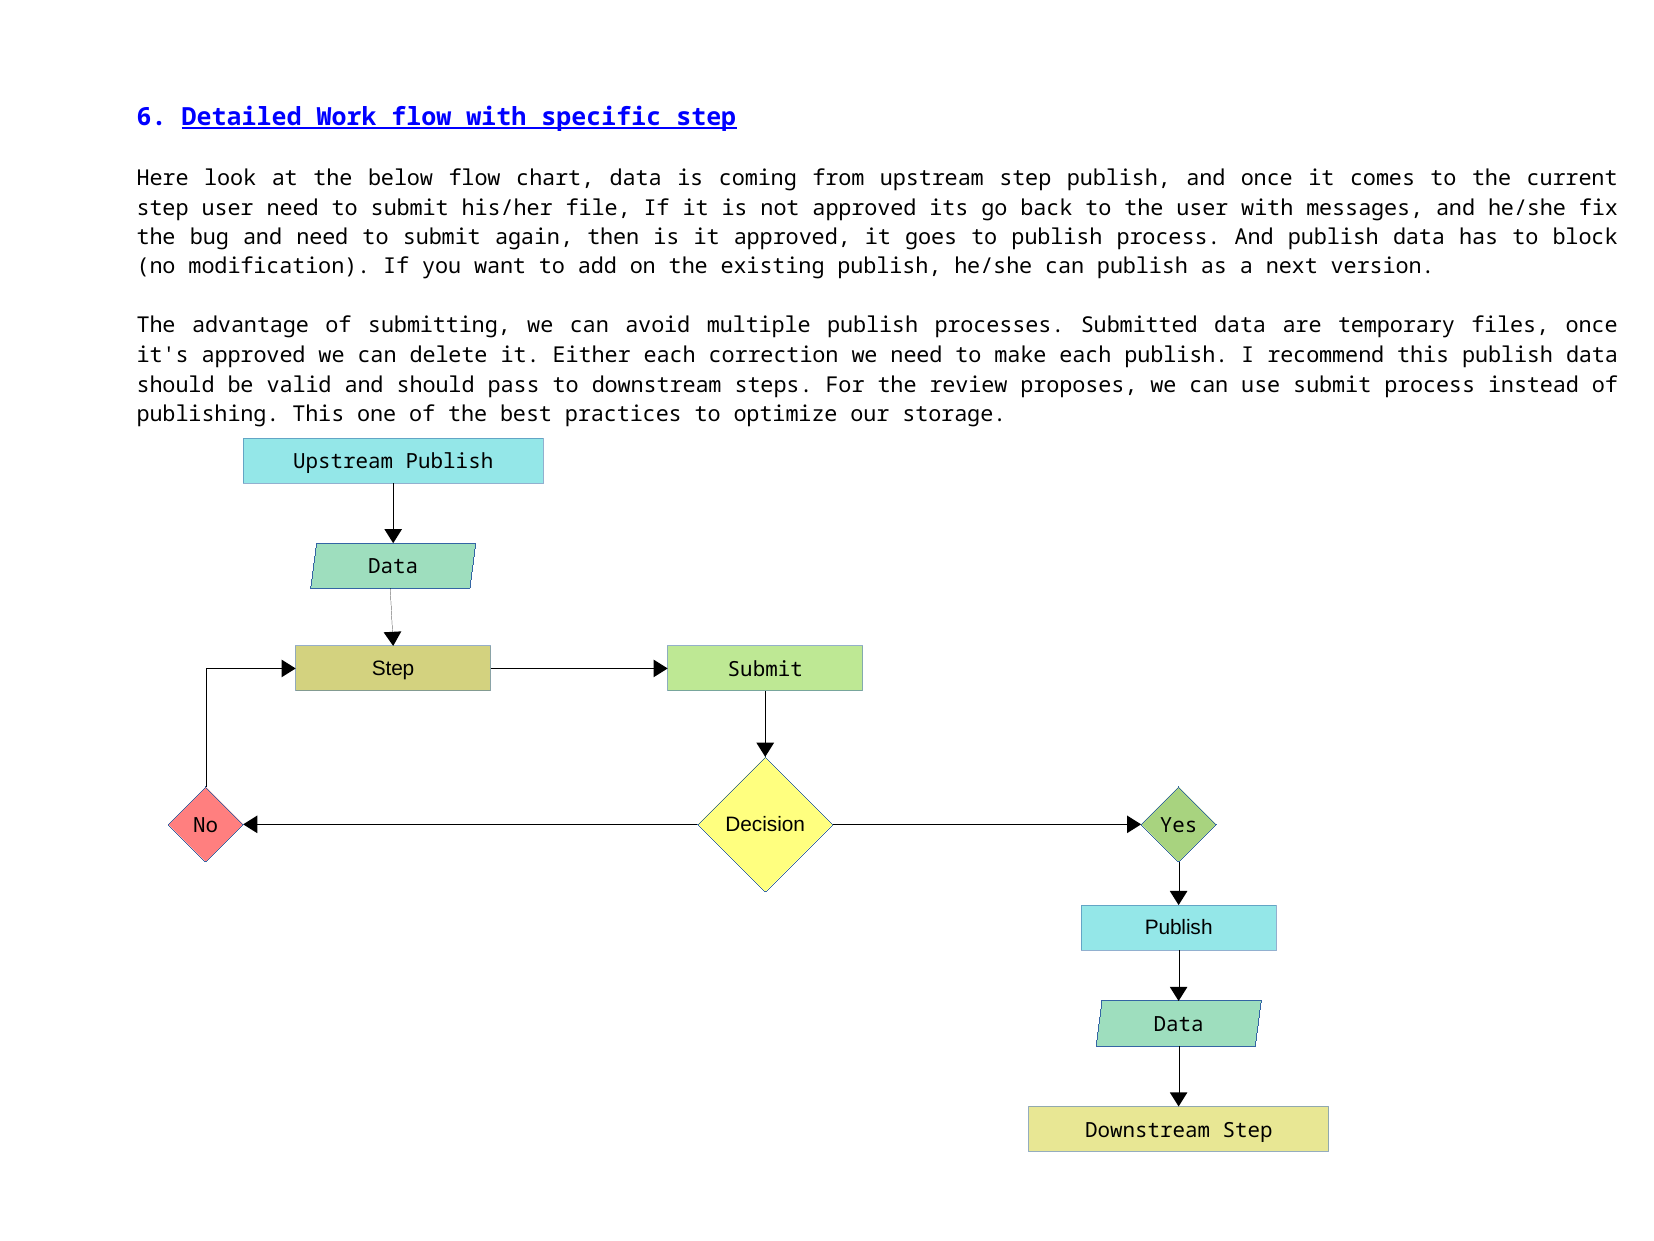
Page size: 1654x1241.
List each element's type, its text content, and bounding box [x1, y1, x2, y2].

text_box Data [1096, 1000, 1262, 1047]
text_box Upstream Publish [243, 438, 544, 484]
text_box Downstream Step [1028, 1106, 1329, 1152]
text_box No [168, 786, 244, 862]
text_box 6. Detailed Work flow with specific step Here look at the below flow chart, data is coming from upstream step publish, and once it comes to the current step user need to submit his/her file, If it is not approved its go back to the user with messages, and he/she fix the bug and need to submit again, then is it approved, it goes to publish process. And publish data has to block (no modification). If you want to add on the existing publish, he/she can publish as a next version. The advantage of submitting, we can avoid multiple publish processes. Submitted data are temporary files, once it's approved we can delete it. Either each correction we need to make each publish. I recommend this publish data should be valid and should pass to downstream steps. For the review proposes, we can use submit process instead of publishing. This one of the best practices to optimize our storage. [121, 91, 1636, 391]
text_box Data [310, 543, 476, 589]
text_box Decision [697, 757, 833, 892]
text_box Step [295, 645, 491, 691]
text_box Publish [1081, 905, 1277, 951]
text_box Yes [1141, 786, 1217, 862]
text_box Submit [667, 645, 863, 691]
